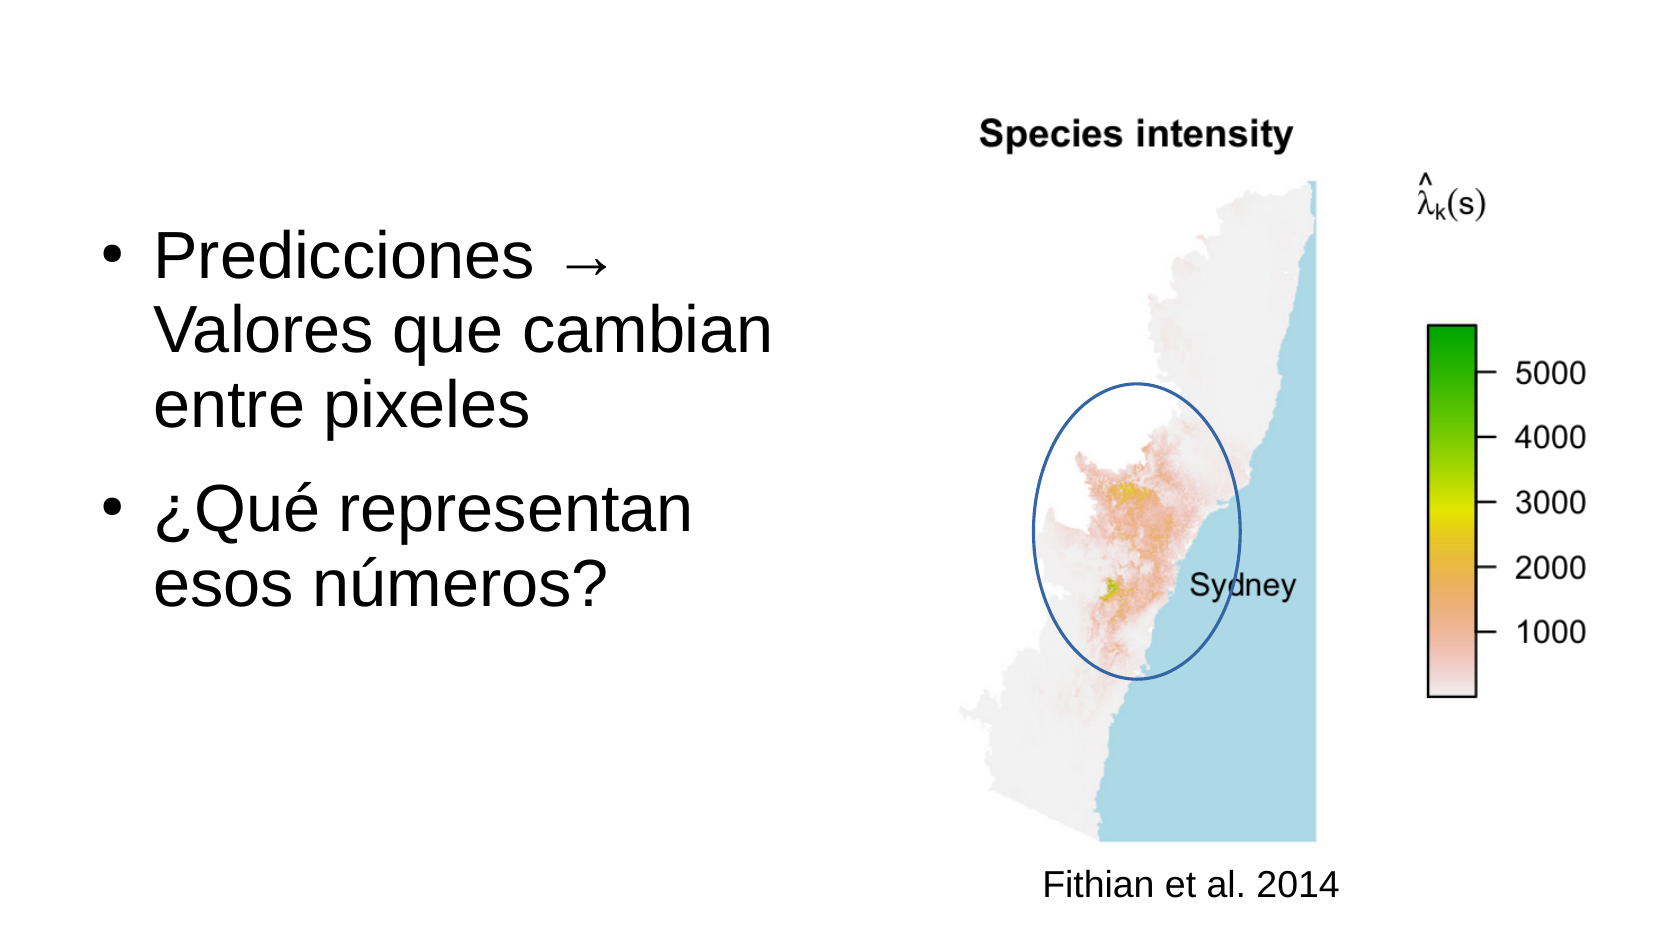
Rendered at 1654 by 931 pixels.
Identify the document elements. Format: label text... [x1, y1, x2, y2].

text_box Fithian et al. 2014 [1027, 856, 1560, 914]
picture [928, 88, 1605, 894]
list Predicciones → Valores que cambian entre pixeles ¿Qué representan esos números? [82, 217, 809, 758]
